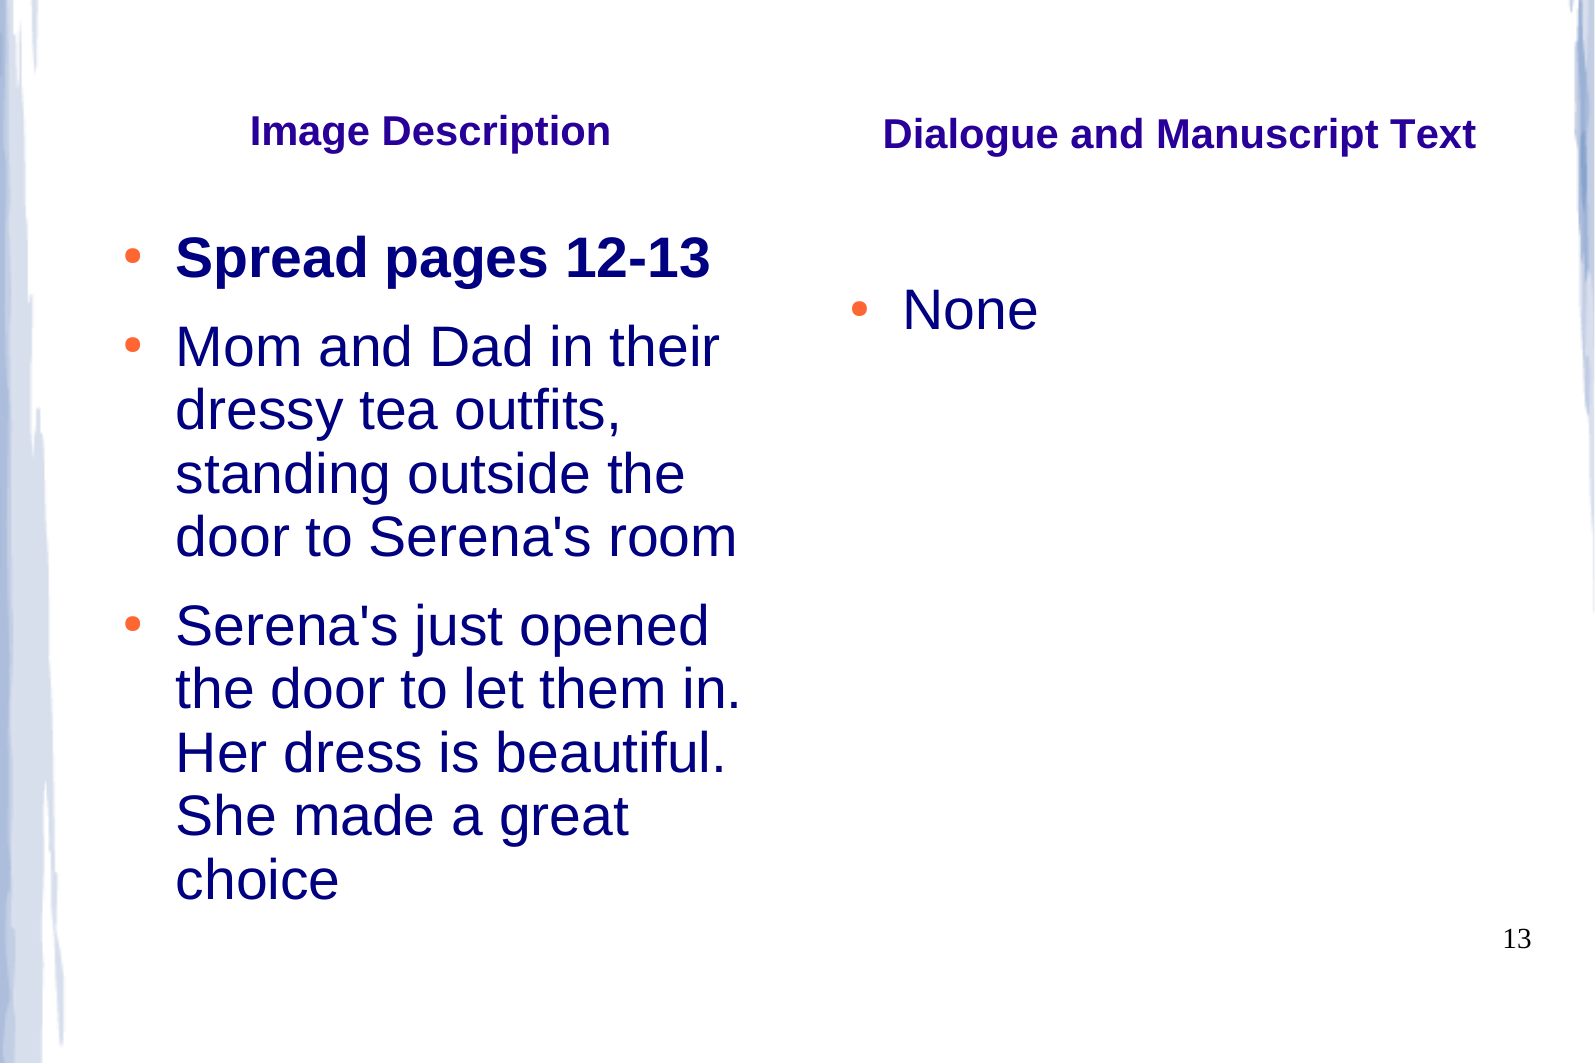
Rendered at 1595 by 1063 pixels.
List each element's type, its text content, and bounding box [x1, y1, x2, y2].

list Spread pages 12-13 Mom and Dad in their dressy tea outfits, standing outside the door to Serena's room Serena's just opened the door to let them in. Her dress is beautiful. She made a great choice [105, 225, 789, 915]
title Image Description [79, 42, 796, 220]
title Dialogue and Manuscript Text [825, 45, 1541, 223]
list None [831, 278, 1516, 931]
picture [0, 0, 1595, 1063]
